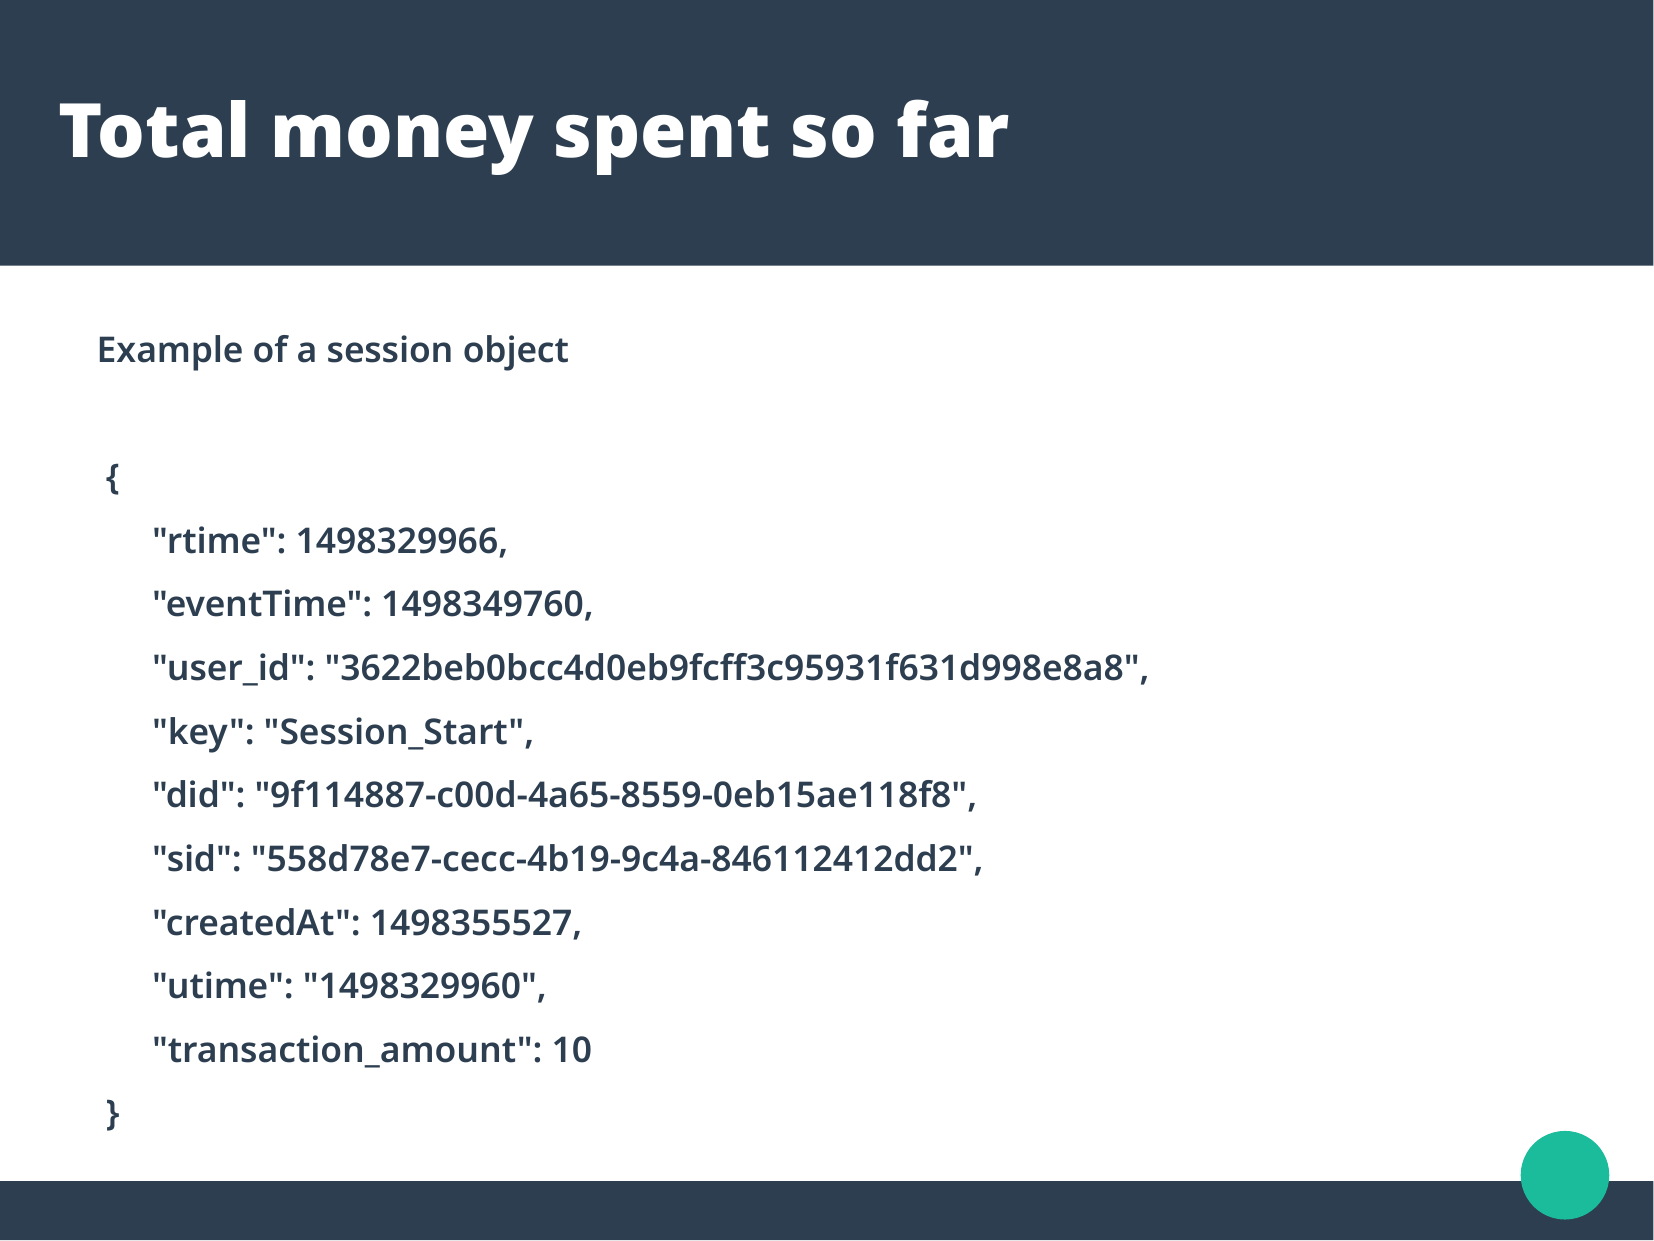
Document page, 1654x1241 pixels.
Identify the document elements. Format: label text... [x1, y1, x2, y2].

list Example of a session object { "rtime": 1498329966, "eventTime": 1498349760, "user_id": "3622beb0bcc4d0eb9fcff3c95931f631d998e8a8", "key": "Session_Start", "did": "9f114887-c00d-4a65-8559-0eb15ae118f8", "sid": "558d78e7-cecc-4b19-9c4a-846112412dd2", "createdAt": 1498355527, "utime": "1498329960", "transaction_amount": 10 } [59, 324, 1595, 1152]
title Total money spent so far [59, 49, 1595, 207]
